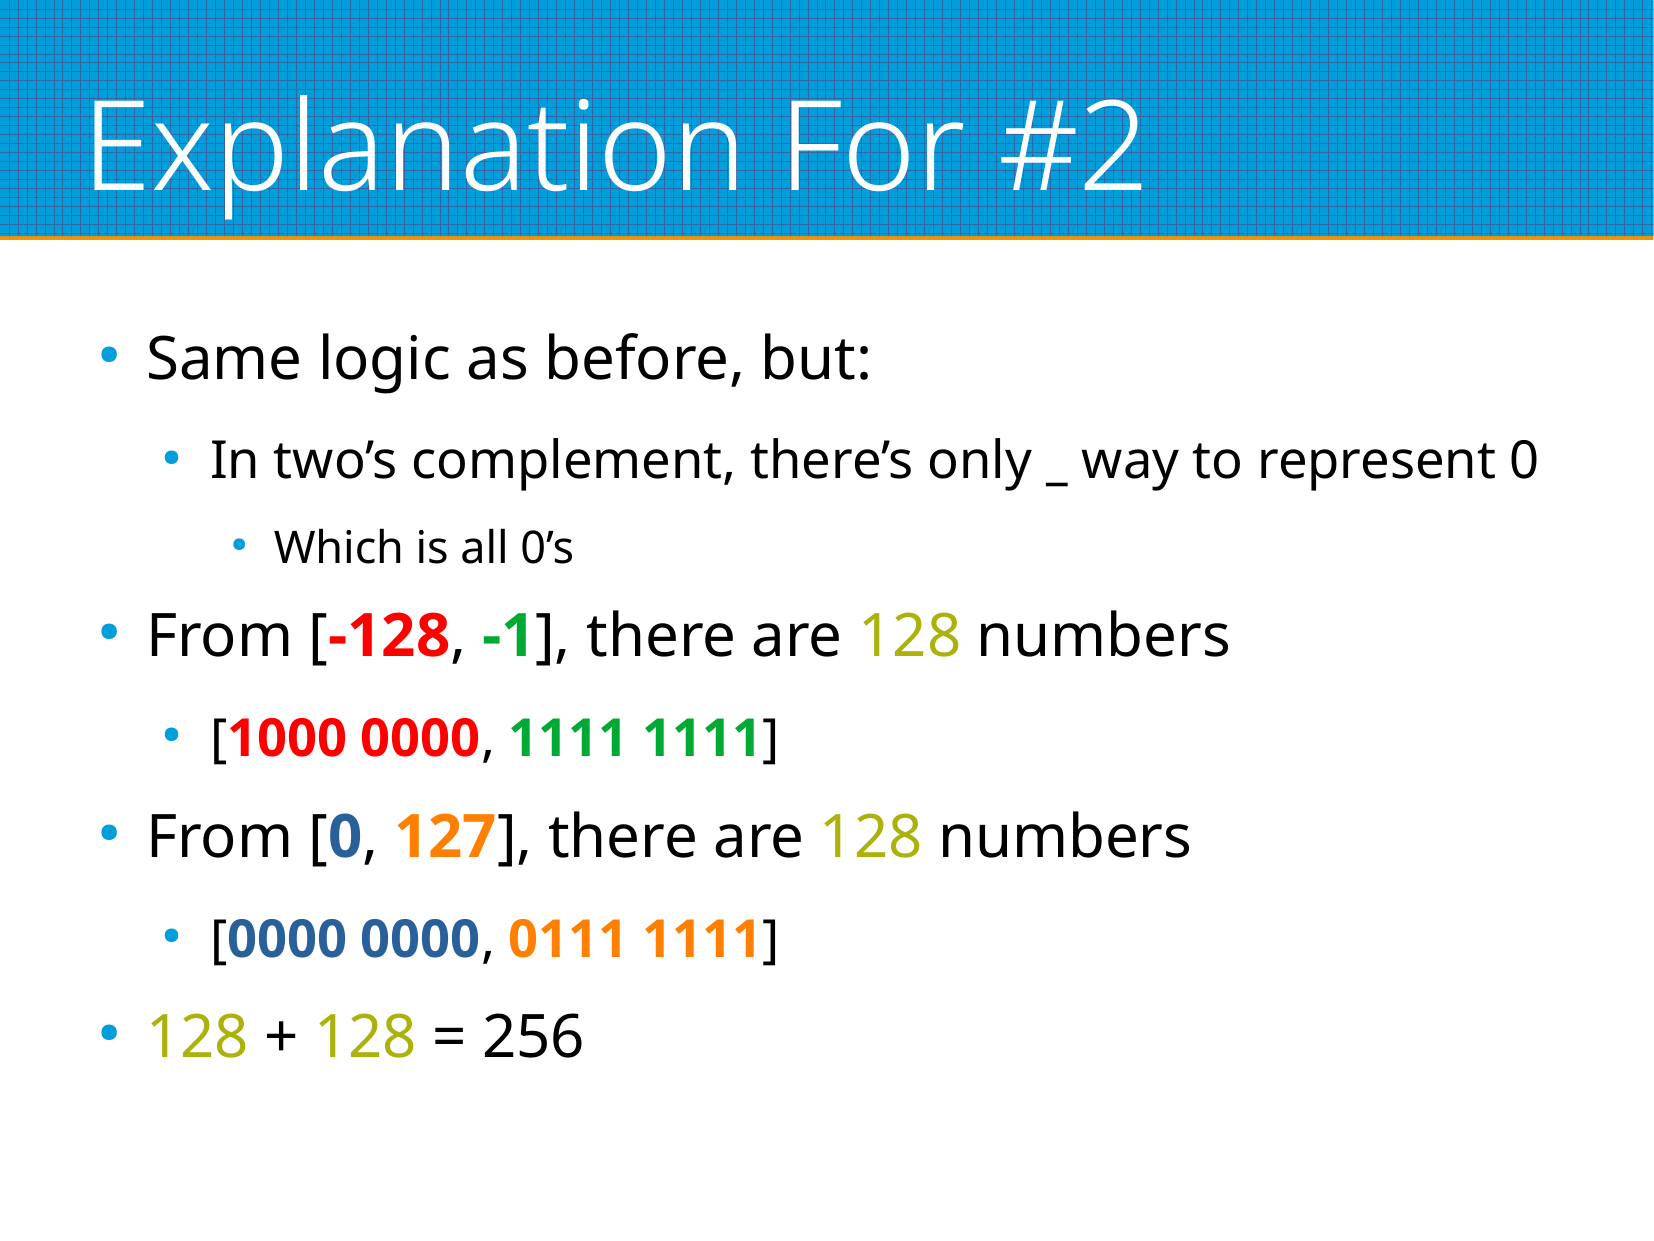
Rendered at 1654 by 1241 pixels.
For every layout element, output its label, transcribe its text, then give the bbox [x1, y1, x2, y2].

title Explanation For #2 [82, 19, 1571, 227]
list Same logic as before, but: In two’s complement, there’s only _ way to represent 0 Which is all 0’s From [-128, -1], there are 128 numbers [1000 0000, 1111 1111] From [0, 127], there are 128 numbers [0000 0000, 0111 1111] 128 + 128 = 256 [82, 314, 1563, 1081]
